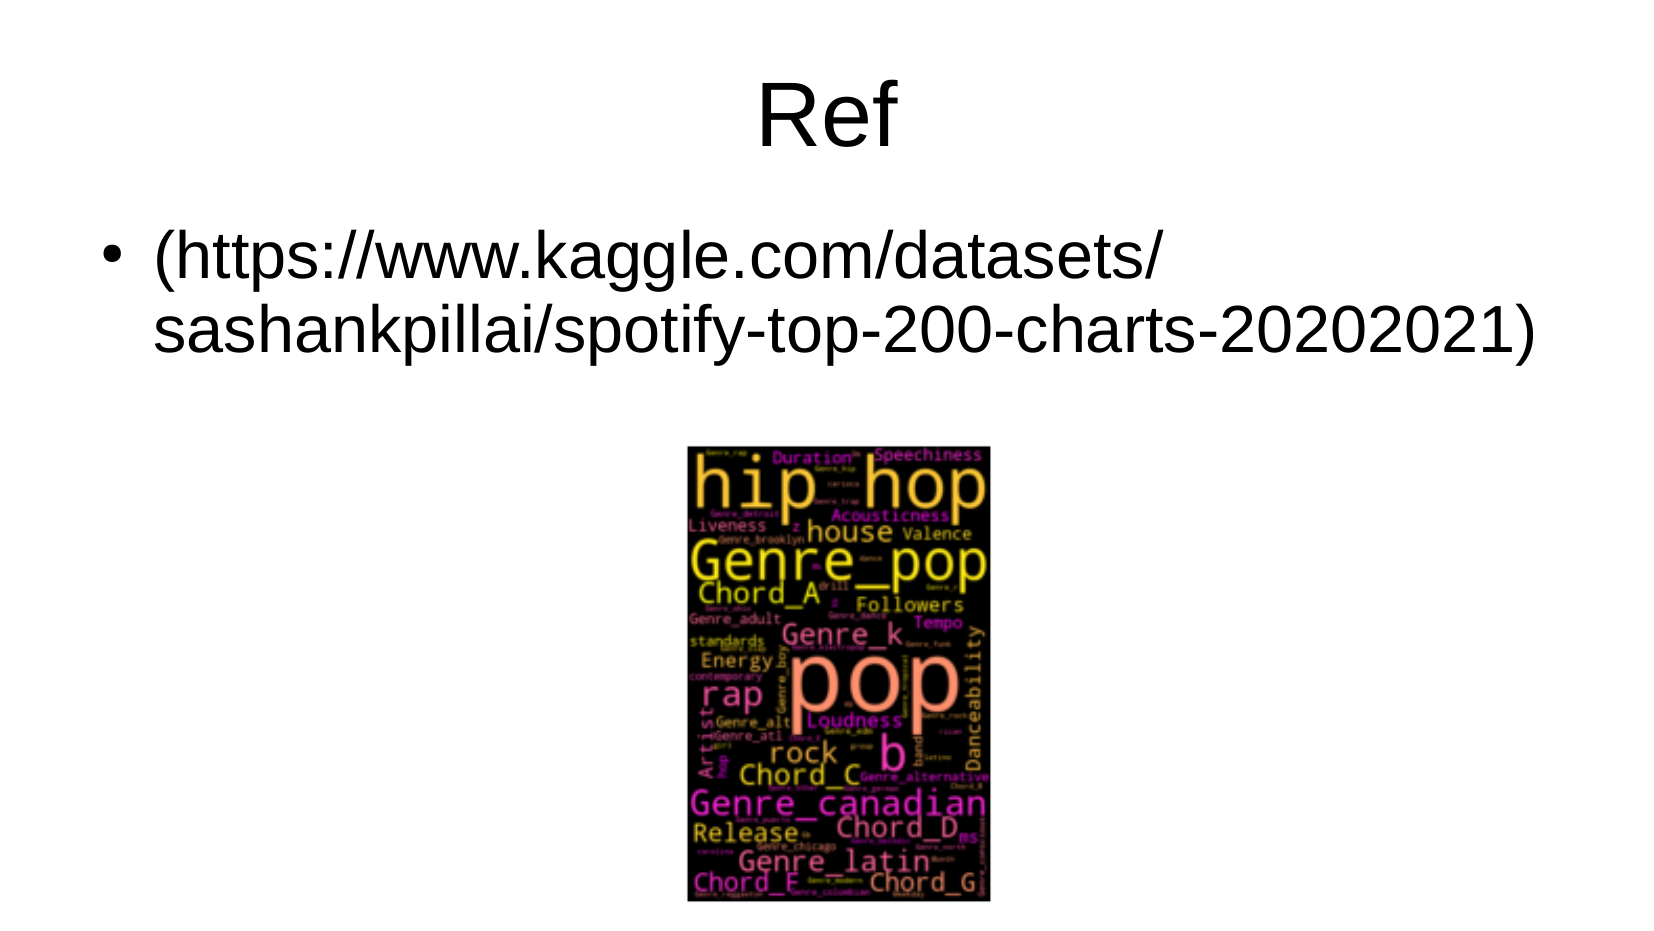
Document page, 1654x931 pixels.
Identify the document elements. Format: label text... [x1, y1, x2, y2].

title Ref [82, 37, 1571, 193]
picture [673, 434, 1006, 917]
list (https://www.kaggle.com/datasets/sashankpillai/spotify-top-200-charts-20202021) [82, 217, 1571, 758]
